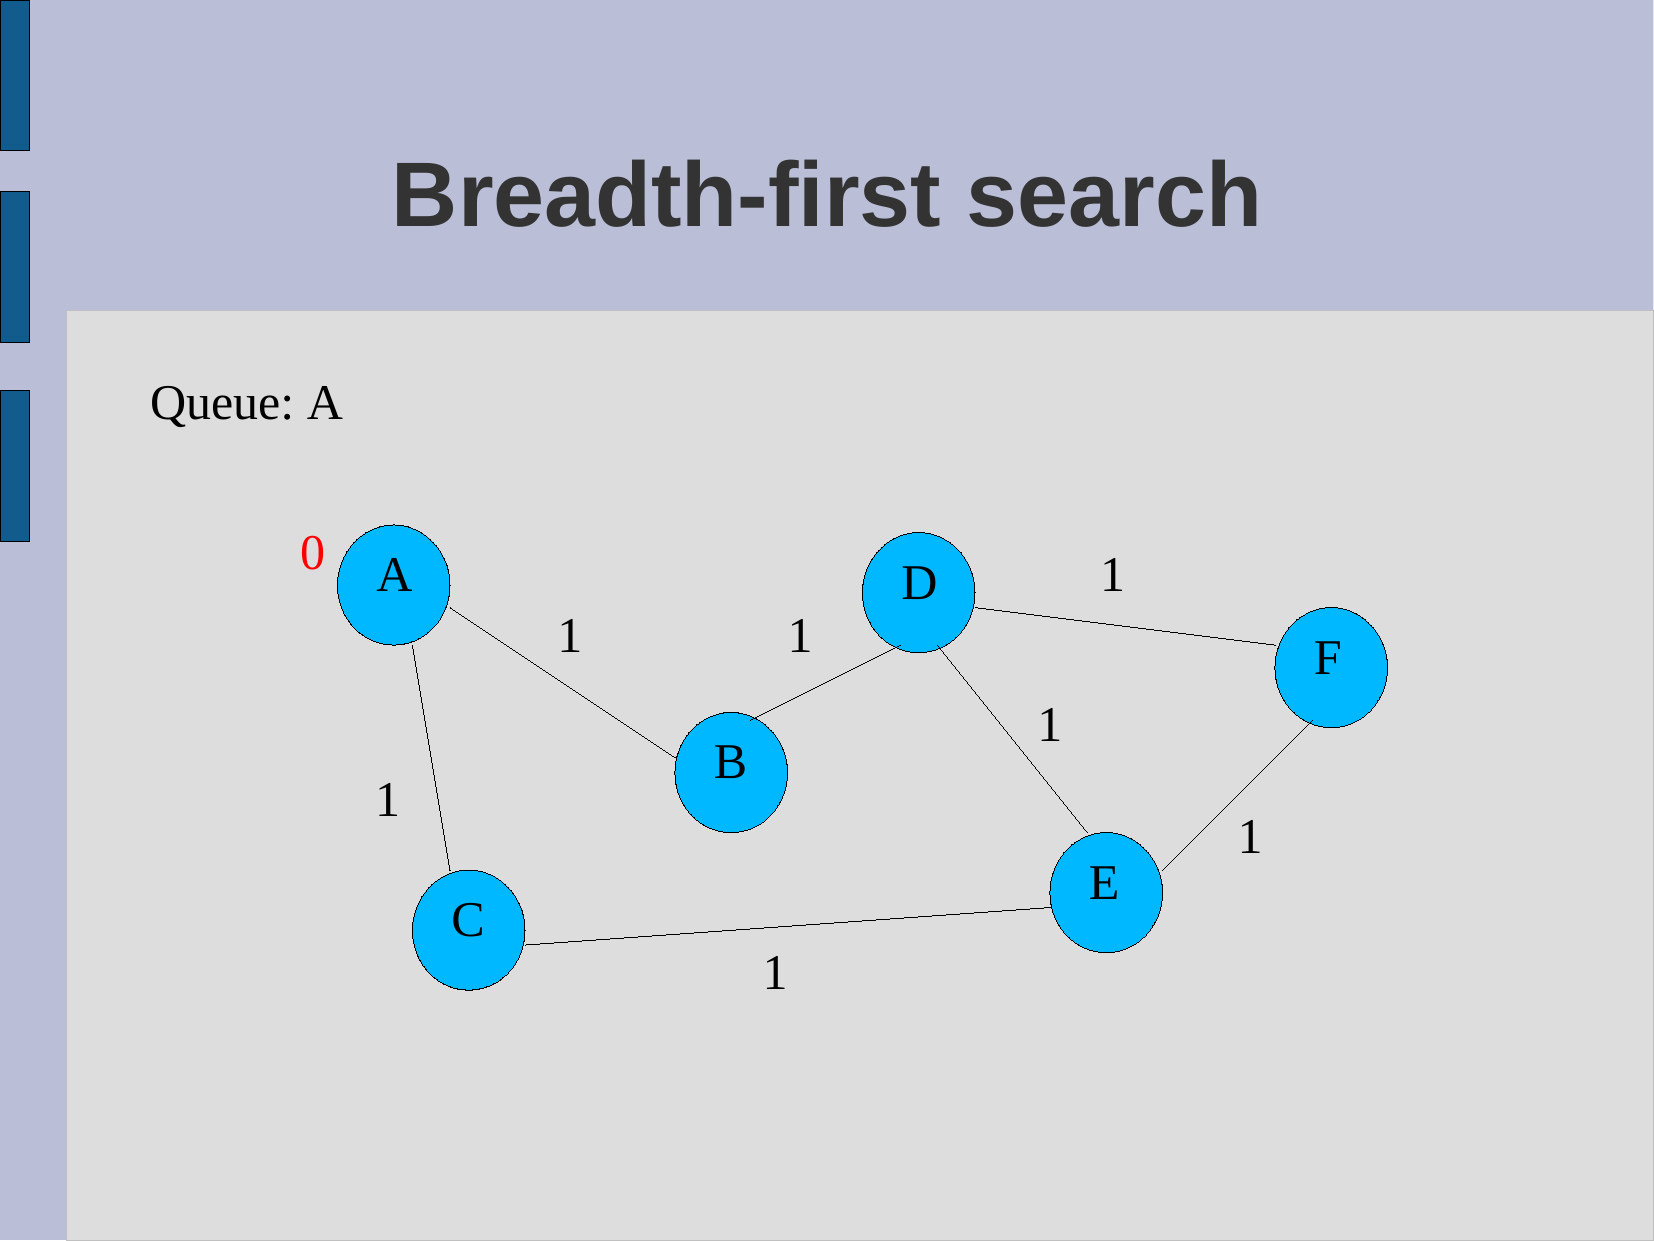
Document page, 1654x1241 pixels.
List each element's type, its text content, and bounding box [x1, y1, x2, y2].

text_box 1 [1037, 697, 1063, 753]
text_box 1 [557, 607, 583, 663]
text_box 1 [375, 772, 401, 828]
text_box 1 [1237, 809, 1263, 865]
text_box [862, 532, 976, 653]
text_box F [1313, 629, 1342, 685]
text_box A [376, 547, 413, 603]
text_box D [901, 554, 938, 610]
text_box [674, 712, 788, 833]
text_box B [713, 734, 748, 790]
text_box 1 [762, 945, 788, 1001]
text_box Queue: A [150, 375, 344, 431]
text_box E [1088, 854, 1120, 910]
text_box C [451, 892, 485, 948]
text_box 0 [300, 525, 326, 581]
text_box [337, 524, 451, 646]
text_box 1 [787, 607, 813, 663]
text_box [412, 870, 526, 991]
text_box [1049, 832, 1163, 953]
text_box [1274, 607, 1388, 728]
text_box 1 [1099, 547, 1126, 603]
title Breadth-first search [121, 91, 1534, 299]
